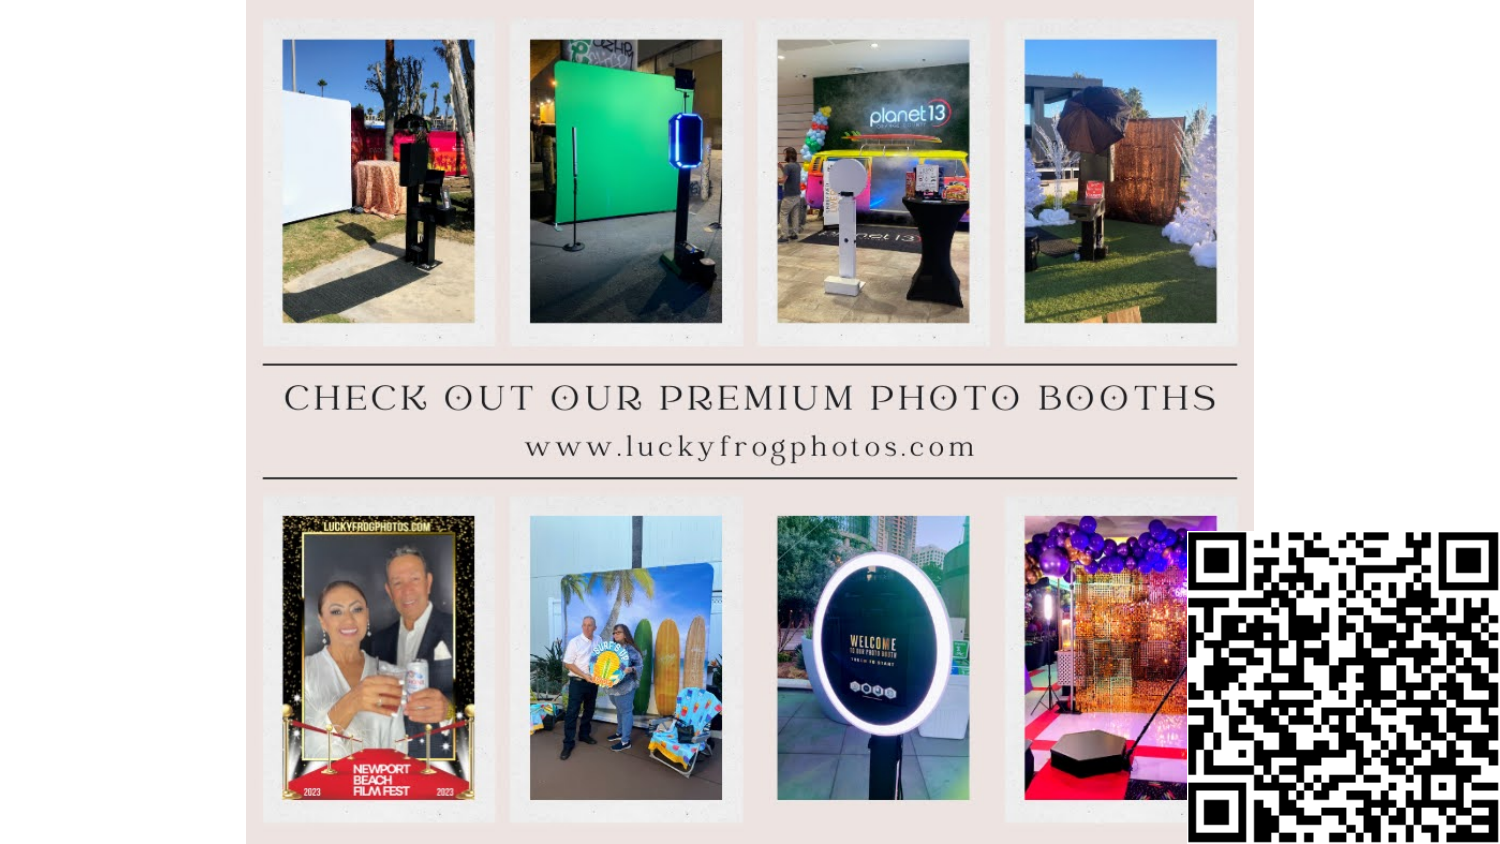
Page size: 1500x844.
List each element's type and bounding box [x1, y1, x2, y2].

picture [246, 0, 1500, 844]
